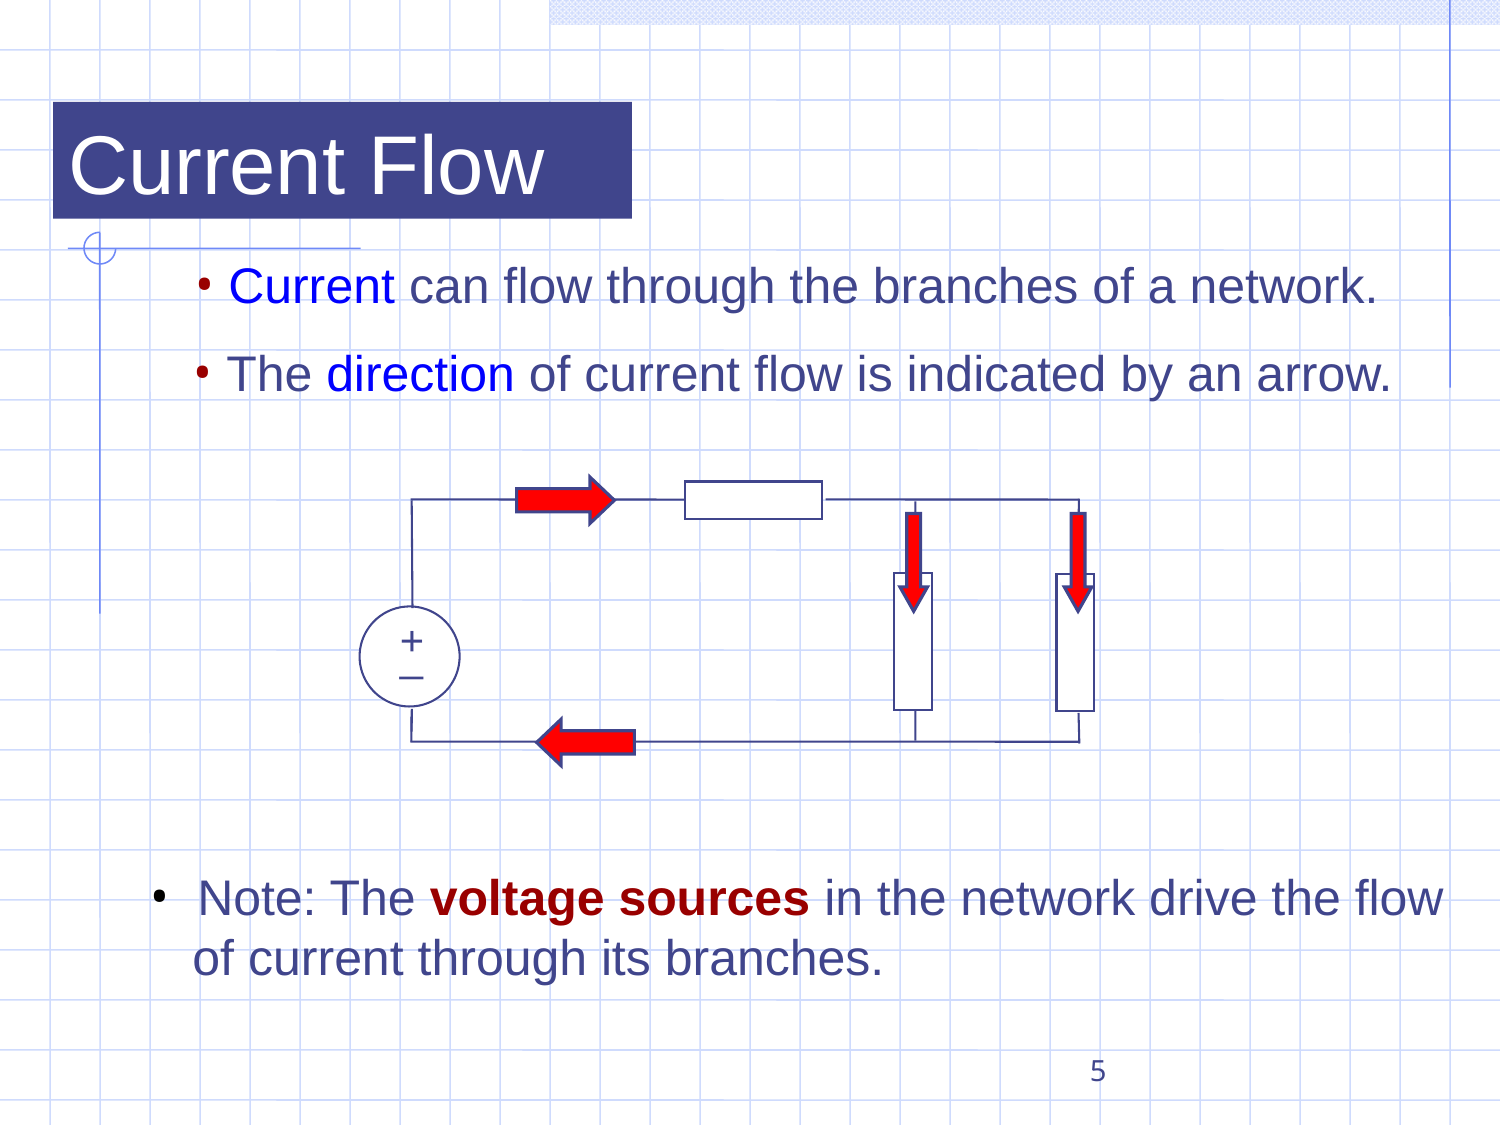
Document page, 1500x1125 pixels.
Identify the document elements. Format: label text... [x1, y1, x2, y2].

text_box [1074, 1025, 1388, 1101]
text_box [894, 513, 932, 710]
text_box + [384, 605, 440, 672]
text_box [536, 719, 635, 766]
title Current Flow [53, 101, 632, 219]
text_box _ [384, 622, 439, 688]
text_box [1056, 513, 1094, 711]
text_box The direction of current flow is indicated by an arrow. [178, 333, 1411, 409]
text_box [359, 613, 460, 707]
text_box Note: The voltage sources in the network drive the flow of current through its branches. [135, 857, 1459, 993]
text_box [516, 477, 615, 524]
text_box [685, 481, 822, 519]
text_box Current can flow through the branches of a network. [180, 246, 1394, 322]
